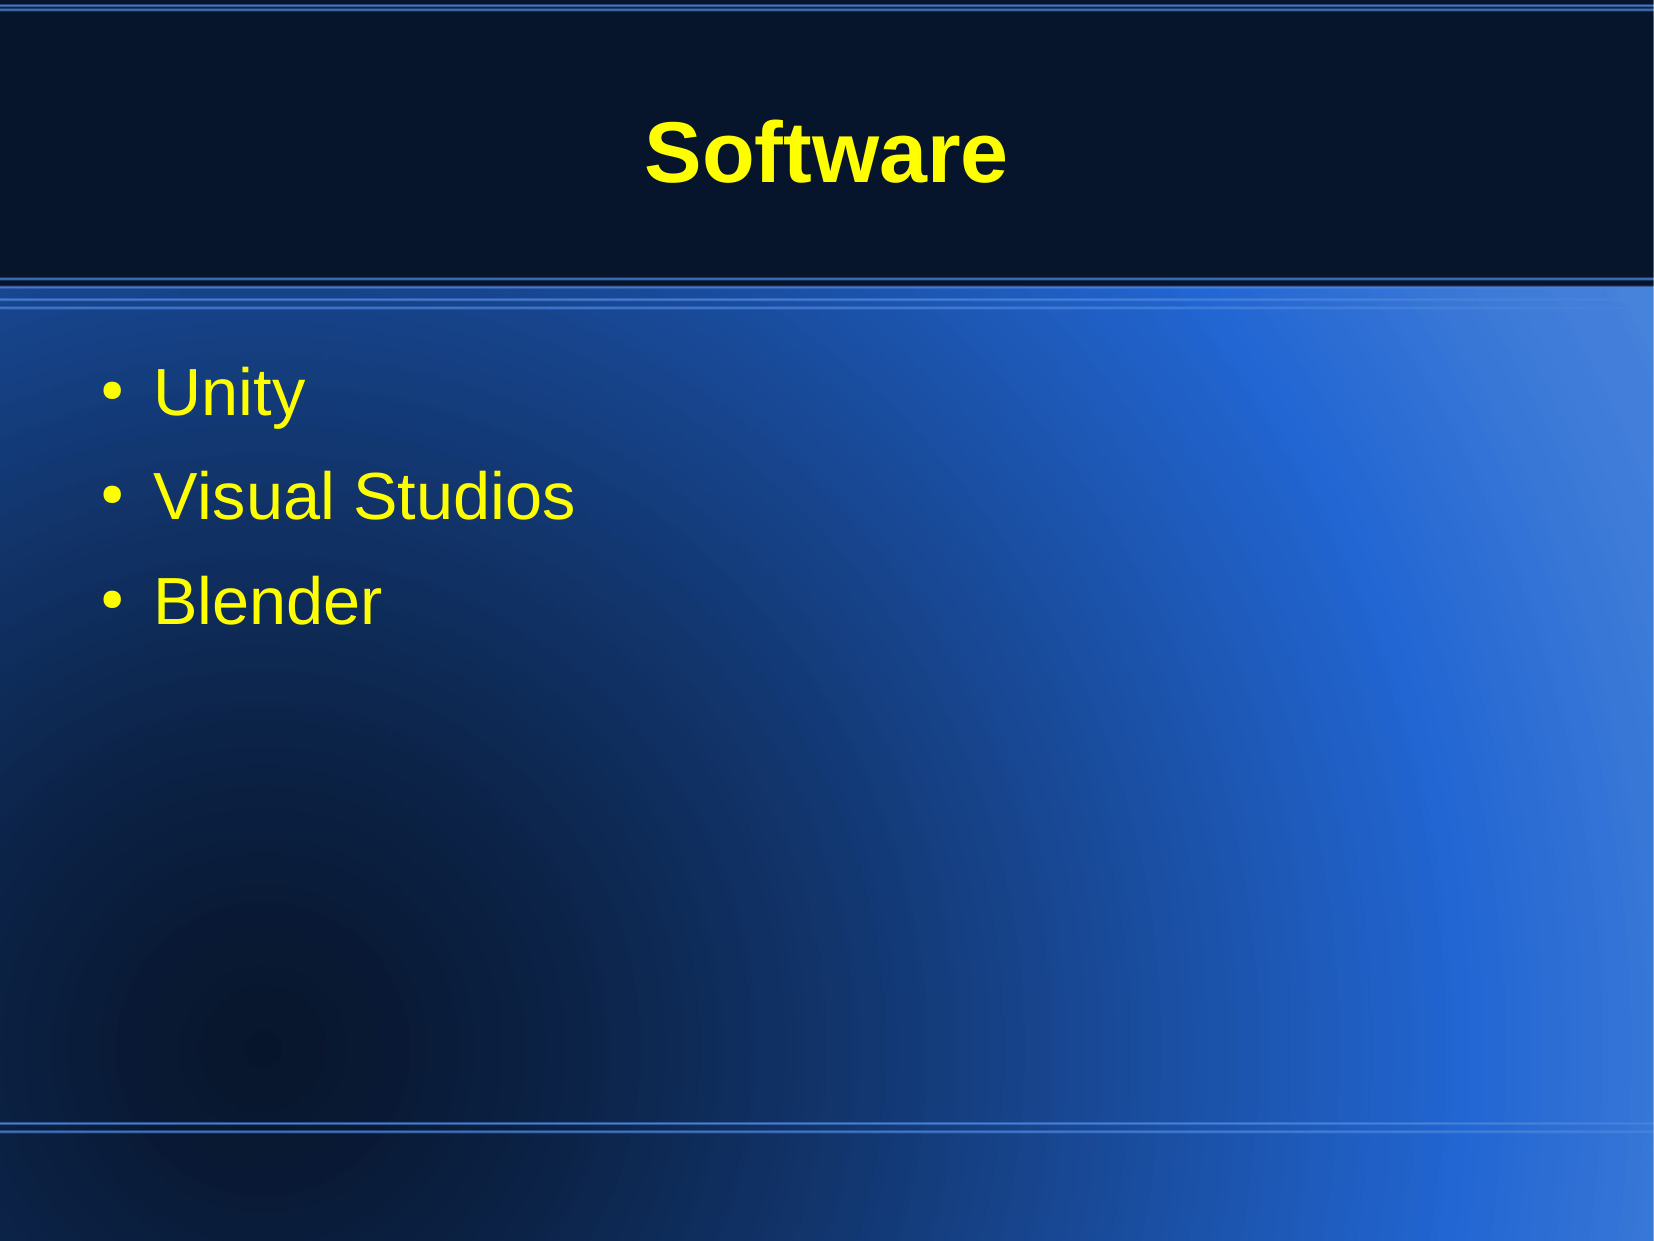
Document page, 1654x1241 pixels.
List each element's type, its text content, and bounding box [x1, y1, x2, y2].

picture [0, 0, 1654, 1241]
list Unity Visual Studios Blender [82, 355, 1571, 1058]
title Software [82, 49, 1571, 257]
